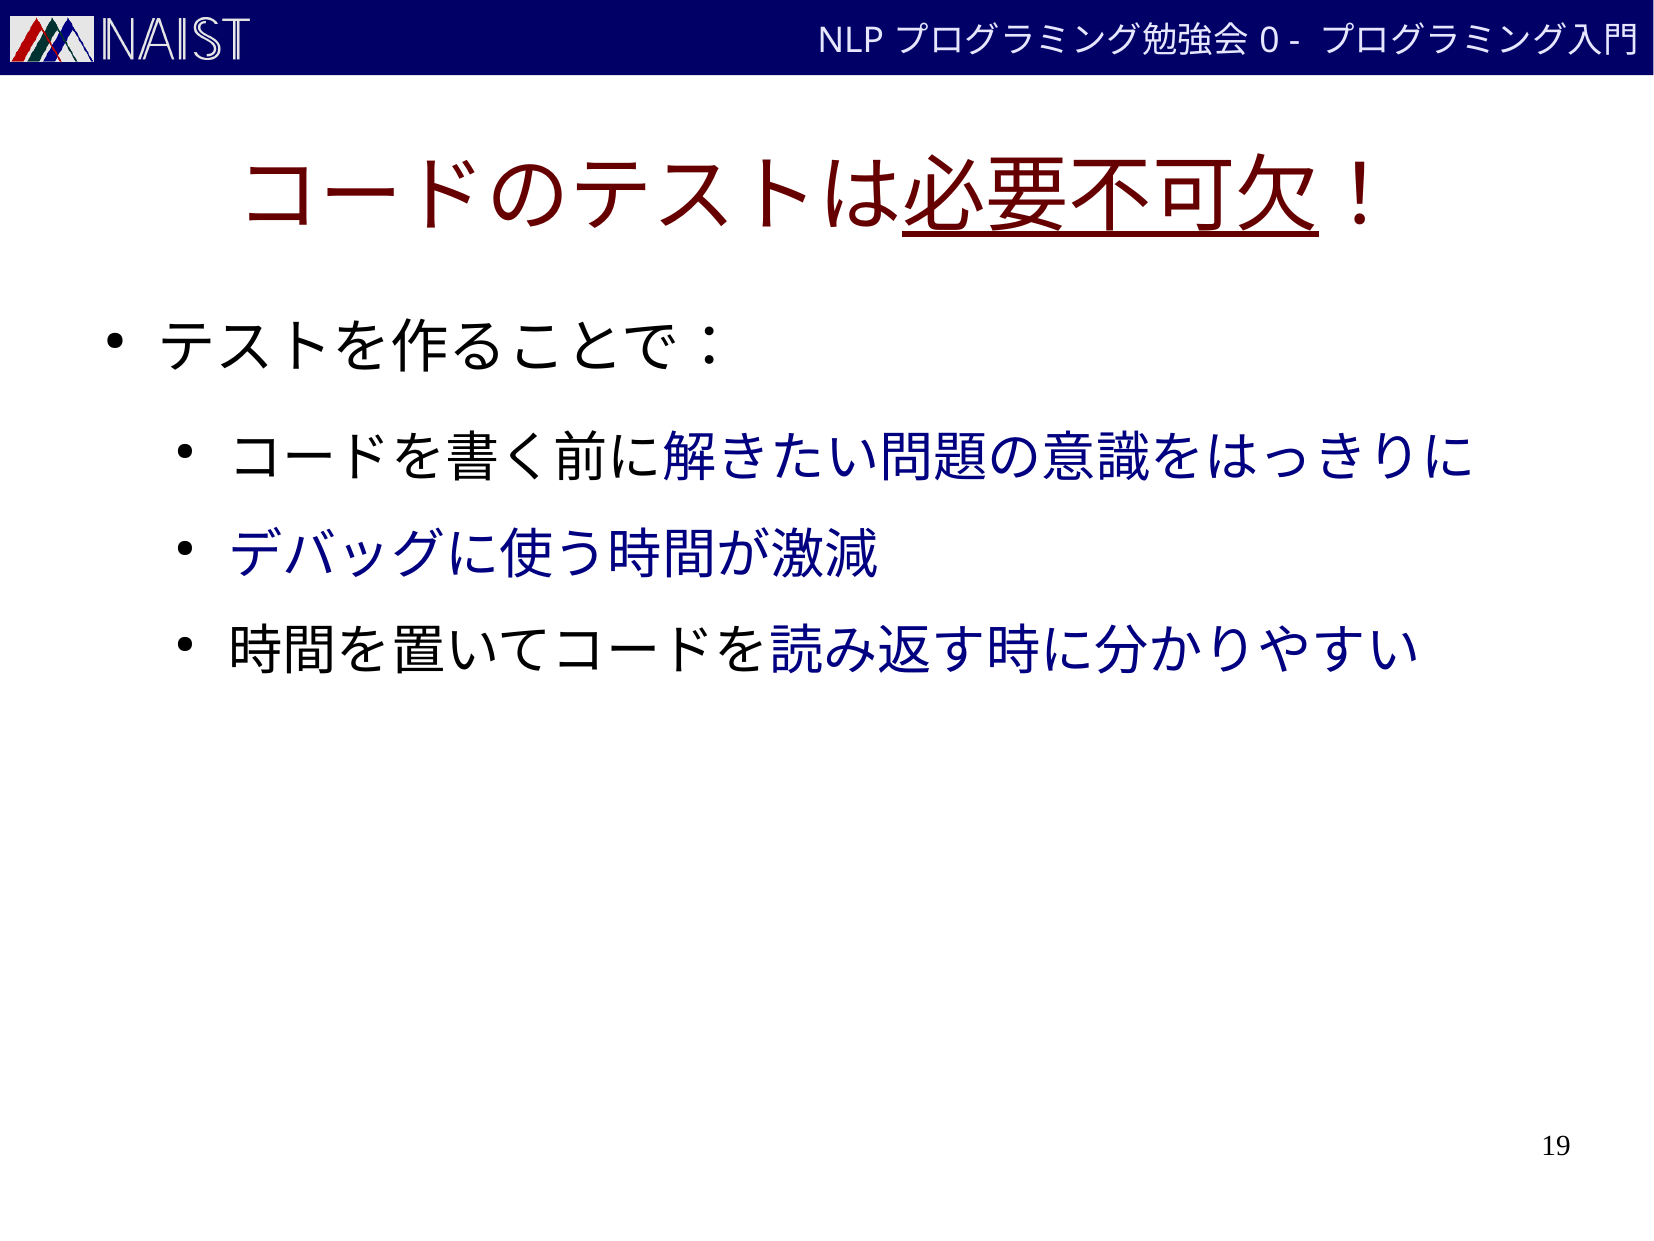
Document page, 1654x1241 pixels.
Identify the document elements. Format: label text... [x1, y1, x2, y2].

title コードのテストは必要不可欠！ [75, 92, 1564, 285]
picture [102, 17, 251, 60]
picture [10, 16, 94, 62]
list テストを作ることで： コードを書く前に解きたい問題の意識をはっきりに デバッグに使う時間が激減 時間を置いてコードを読み返す時に分かりやすい [86, 300, 1576, 1119]
